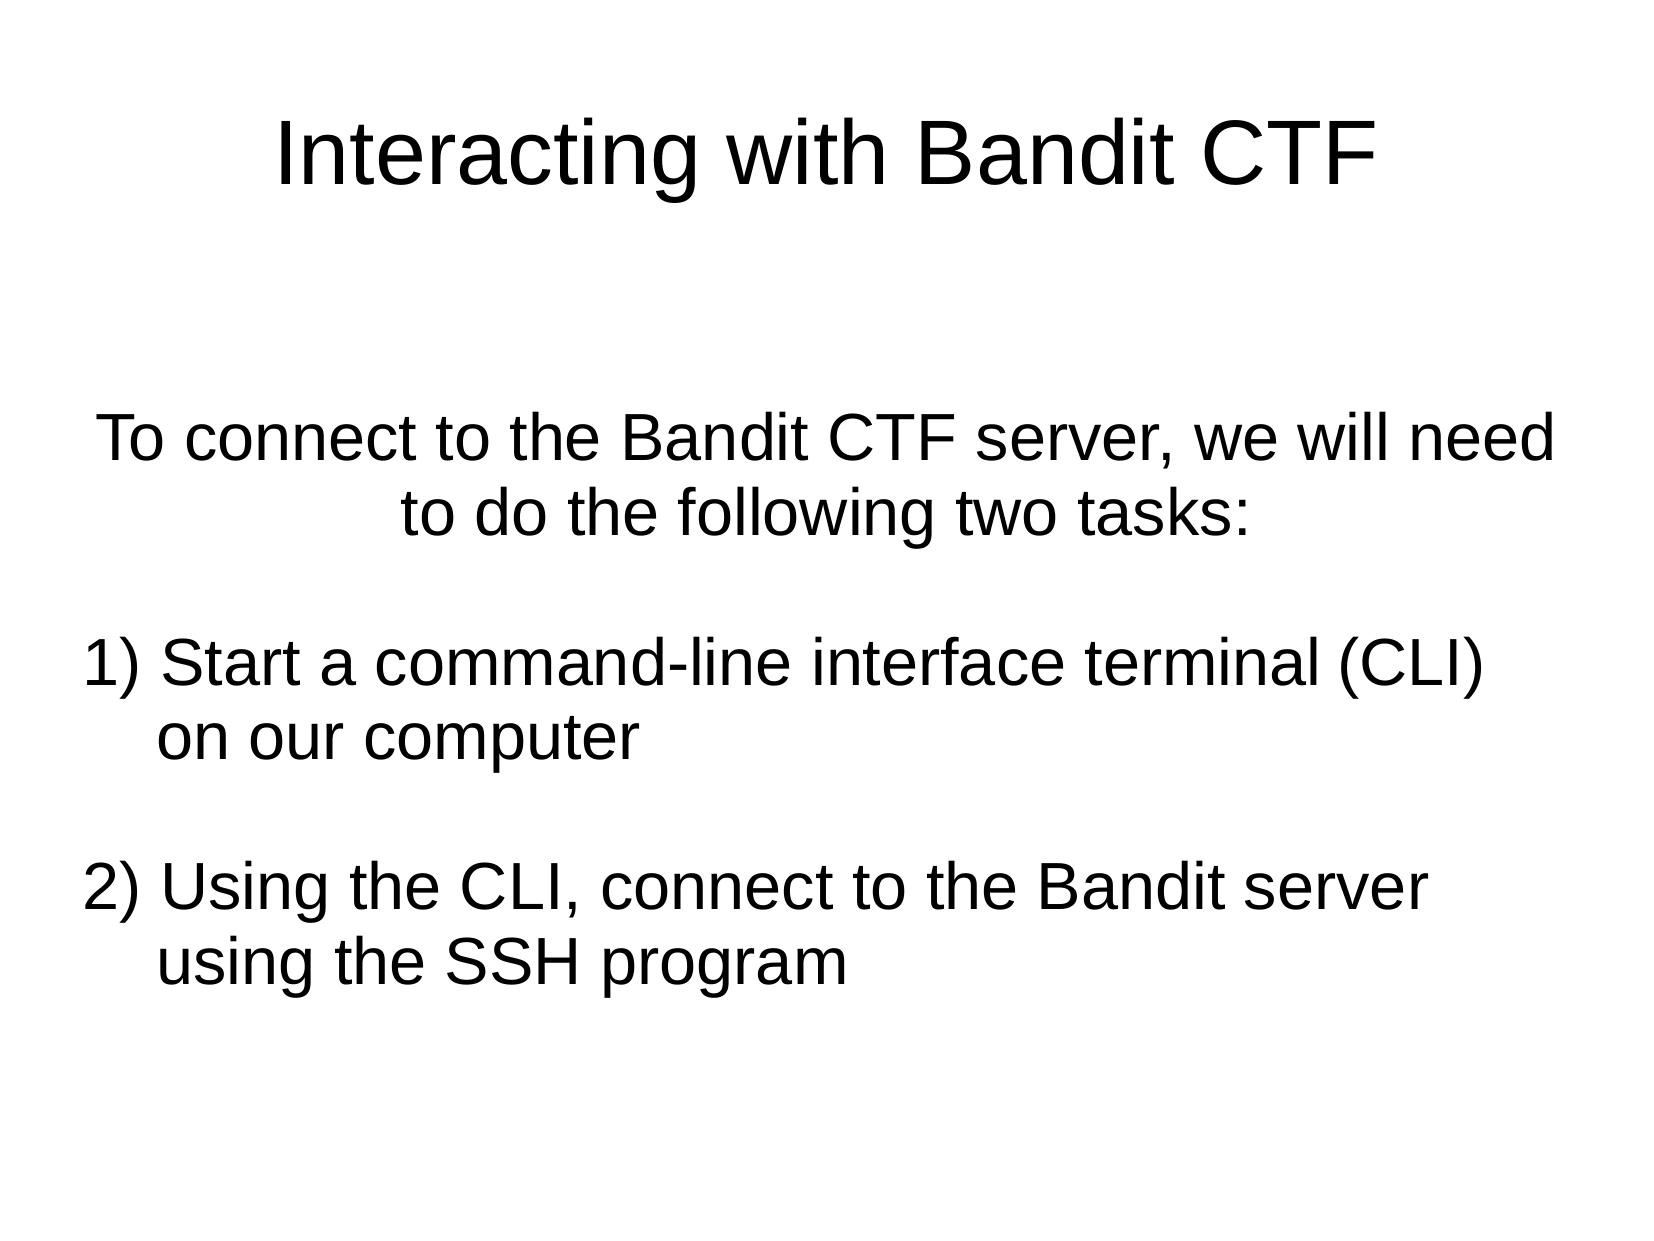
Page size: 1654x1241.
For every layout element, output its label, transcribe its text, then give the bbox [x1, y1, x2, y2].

title Interacting with Bandit CTF [82, 49, 1571, 257]
subtitle To connect to the Bandit CTF server, we will need to do the following two tasks: 1) Start a command-line interface terminal (CLI) on our computer 2) Using the CLI, connect to the Bandit server using the SSH program [82, 290, 1571, 1109]
